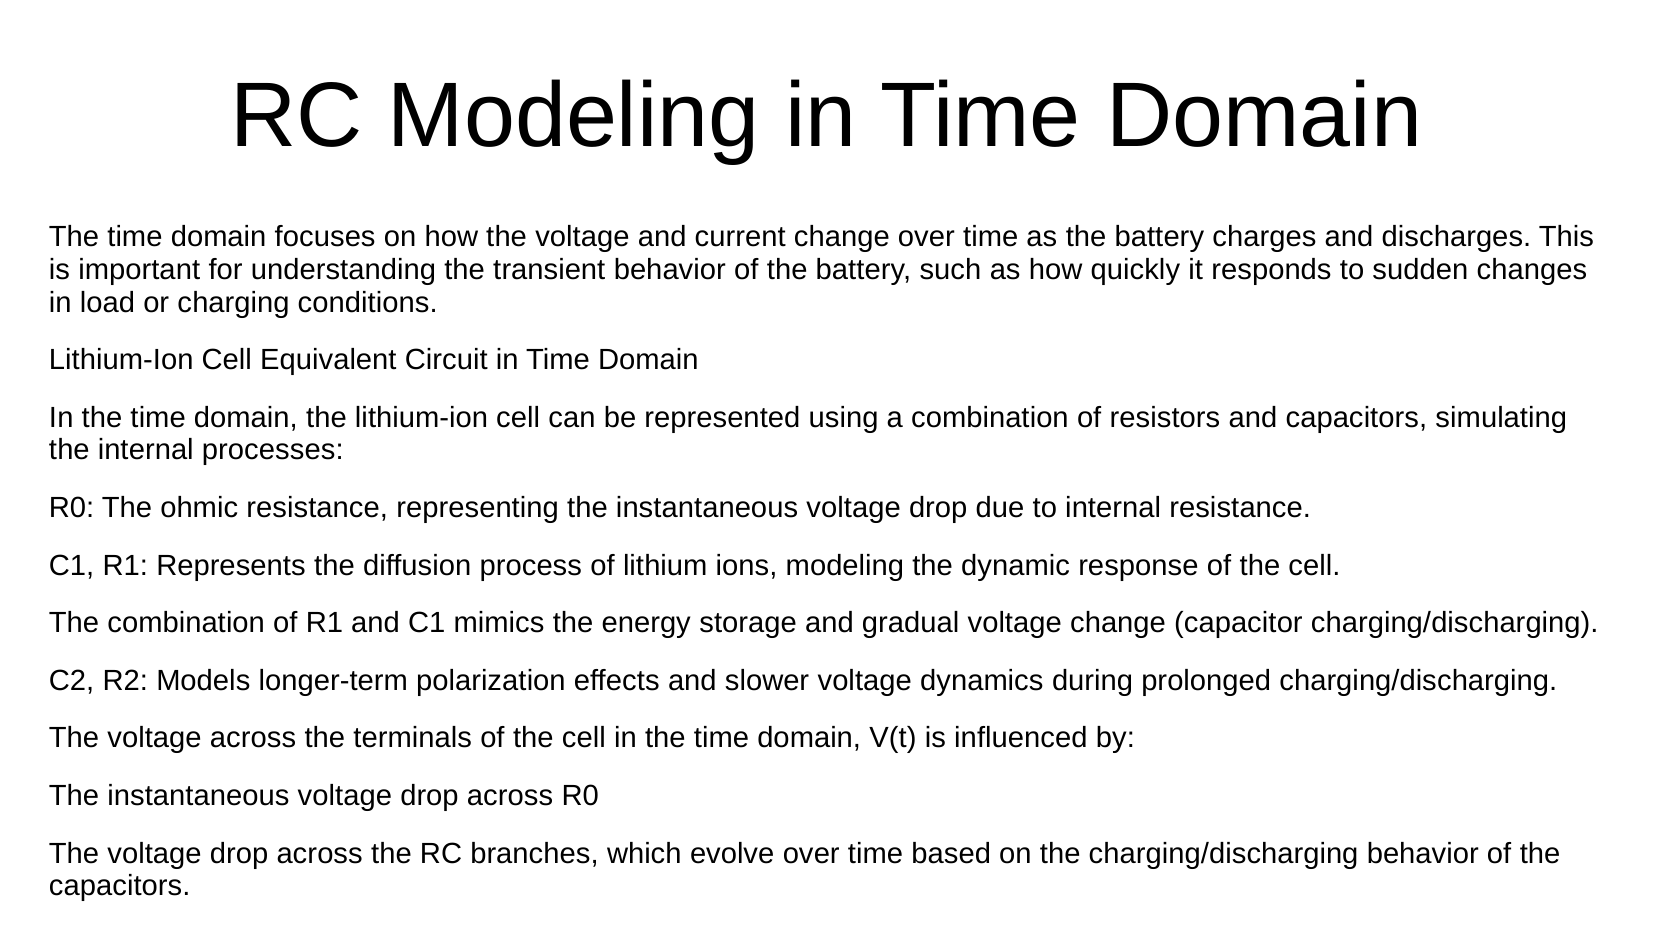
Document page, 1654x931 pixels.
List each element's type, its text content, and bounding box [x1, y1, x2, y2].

title RC Modeling in Time Domain [82, 37, 1571, 193]
text_box The time domain focuses on how the voltage and current change over time as the battery charges and discharges. This is important for understanding the transient behavior of the battery, such as how quickly it responds to sudden changes in load or charging conditions. Lithium-Ion Cell Equivalent Circuit in Time Domain In the time domain, the lithium-ion cell can be represented using a combination of resistors and capacitors, simulating the internal processes: R0: The ohmic resistance, representing the instantaneous voltage drop due to internal resistance. C1, R1: Represents the diffusion process of lithium ions, modeling the dynamic response of the cell. The combination of R1 and C1 mimics the energy storage and gradual voltage change (capacitor charging/discharging). C2, R2: Models longer-term polarization effects and slower voltage dynamics during prolonged charging/discharging. The voltage across the terminals of the cell in the time domain, V(t) is influenced by: The instantaneous voltage drop across R0 The voltage drop across the RC branches, which evolve over time based on the charging/discharging behavior of the capacitors. [34, 212, 1619, 931]
